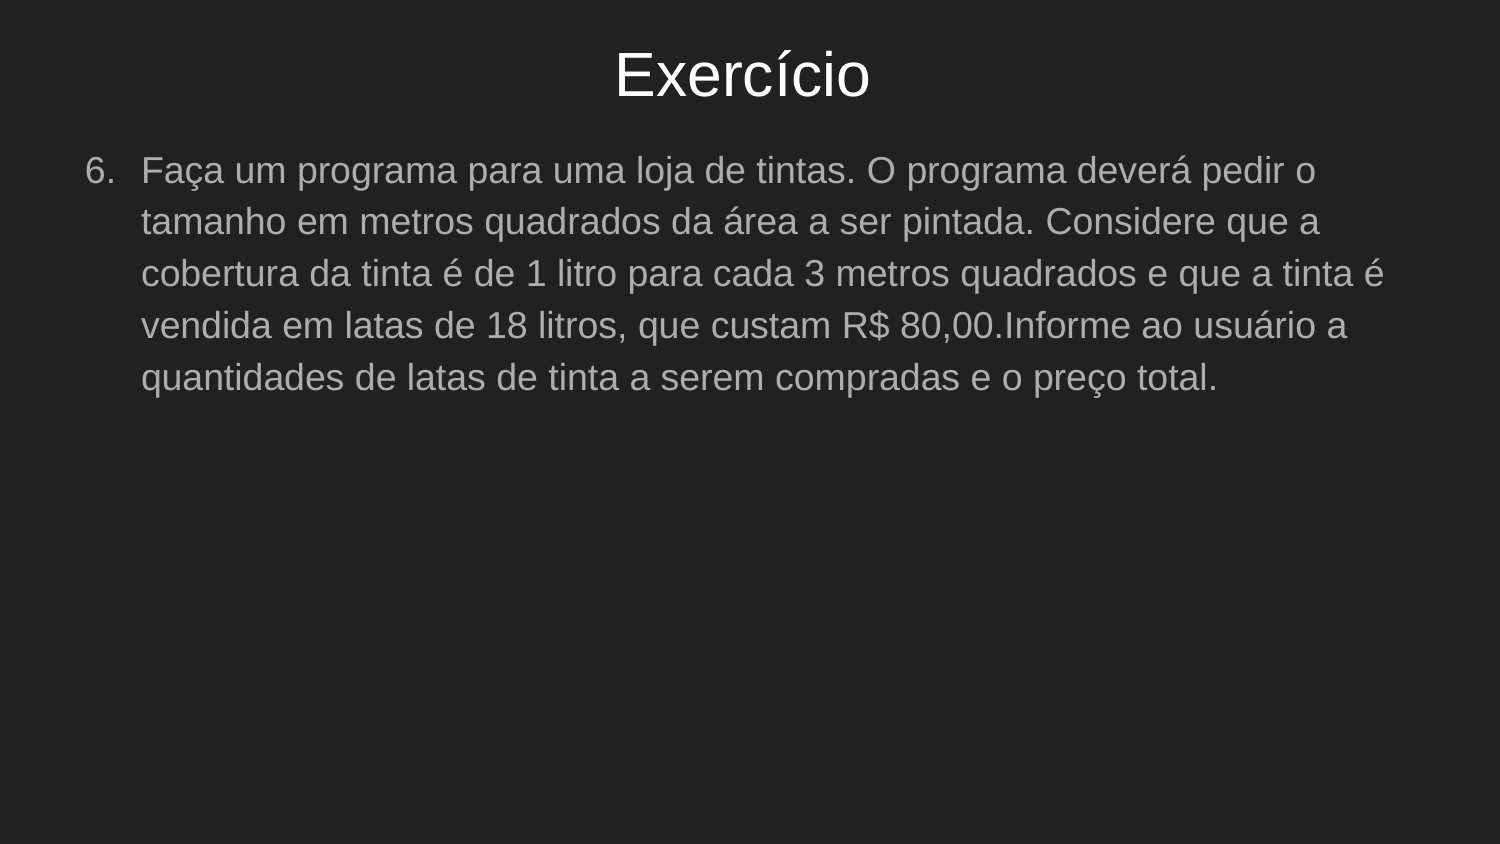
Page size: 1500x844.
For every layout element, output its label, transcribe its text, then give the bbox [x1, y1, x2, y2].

title Exercício [512, 0, 974, 123]
list Faça um programa para uma loja de tintas. O programa deverá pedir o tamanho em metros quadrados da área a ser pintada. Considere que a cobertura da tinta é de 1 litro para cada 3 metros quadrados e que a tinta é vendida em latas de 18 litros, que custam R$ 80,00.Informe ao usuário a quantidades de latas de tinta a serem compradas e o preço total. [51, 123, 1436, 805]
